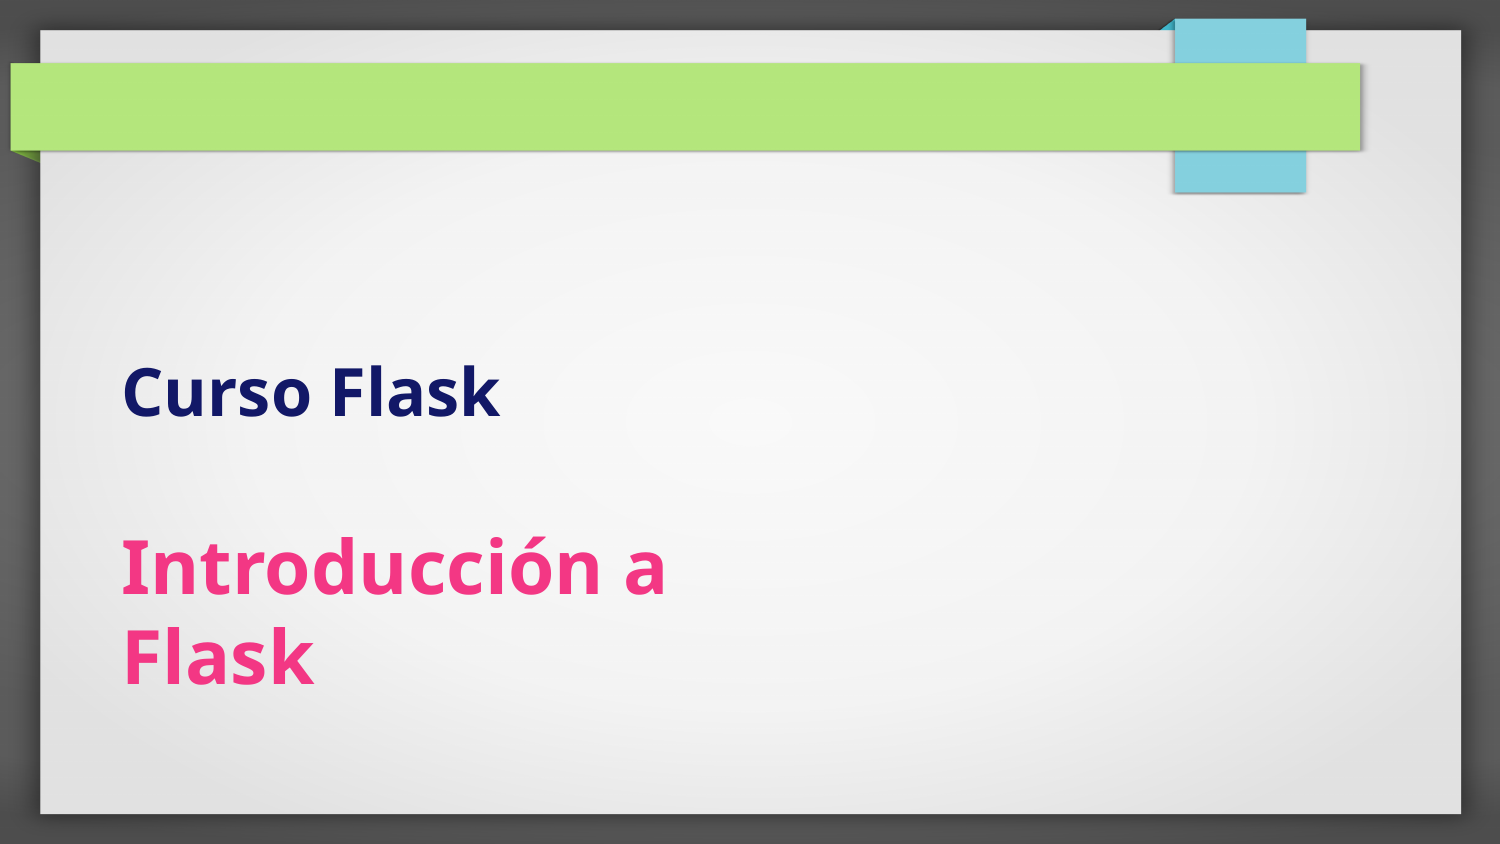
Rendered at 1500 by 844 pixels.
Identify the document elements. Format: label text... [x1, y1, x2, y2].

title Curso Flask Introducción a Flask [106, 520, 801, 715]
picture [0, 0, 1500, 844]
